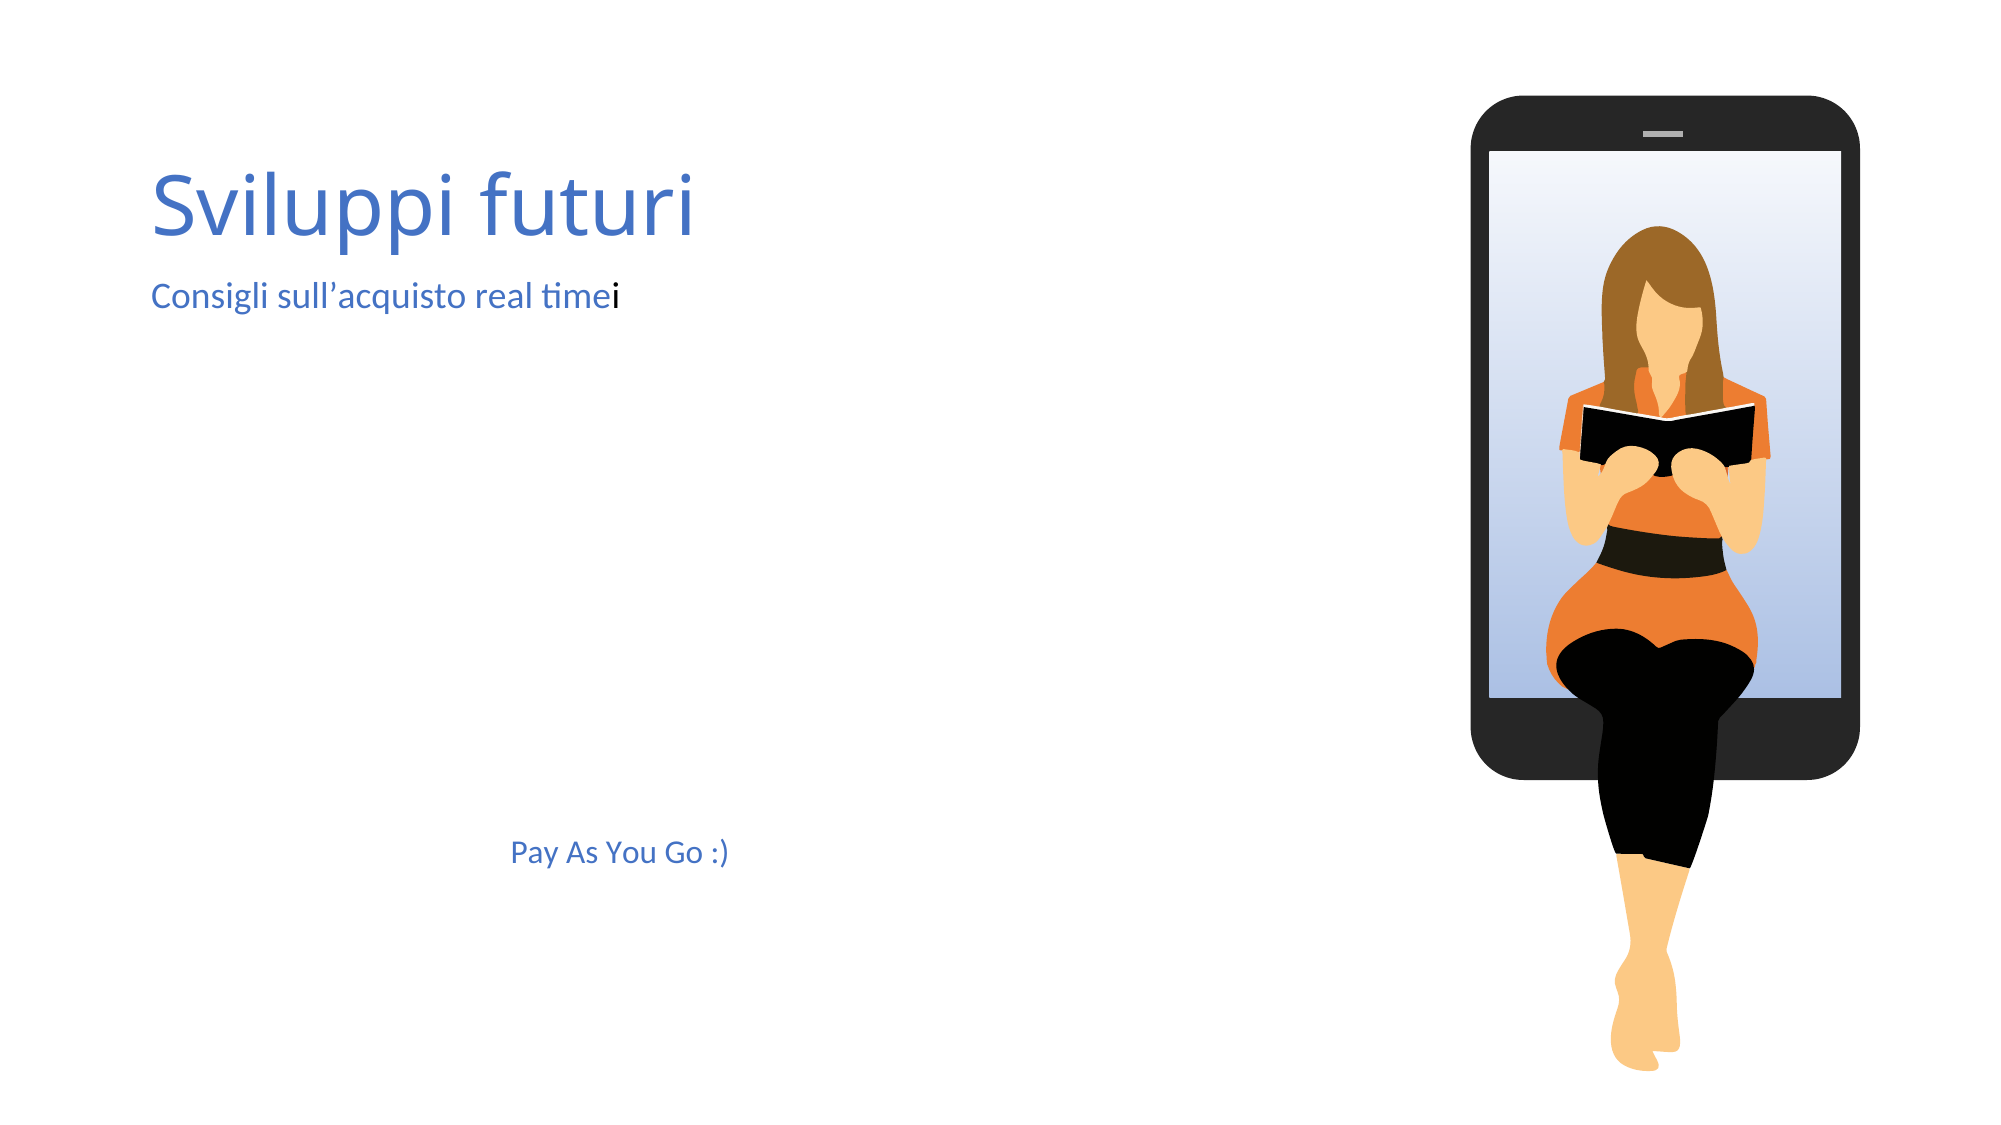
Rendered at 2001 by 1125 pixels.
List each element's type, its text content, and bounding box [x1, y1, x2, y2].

text_box [1470, 95, 1861, 1072]
text_box Sviluppi futuri [136, 144, 722, 261]
text_box Abbiamo intenzione di migliorare l’intelligenza del bot, dando la possibilità agli utenti che si trovano in uno store fisico di poter scattare una fotografia al libro a cui sono interessati ed il bot fornisce le recensioni e consigli di acquisto real time. Per fare ciò Azure mette a disposizione il servizio di Computer Vision che permetterebbe di estrapolare il titolo del libro o il QR Code, tali dati verranno poi passati alle nostre funzioni per ricercare i dettagli del libro. Ancora vantaggi da Azure: Pay As You Go :) [134, 357, 1066, 883]
text_box Consigli sull’acquisto real timei [136, 263, 771, 324]
